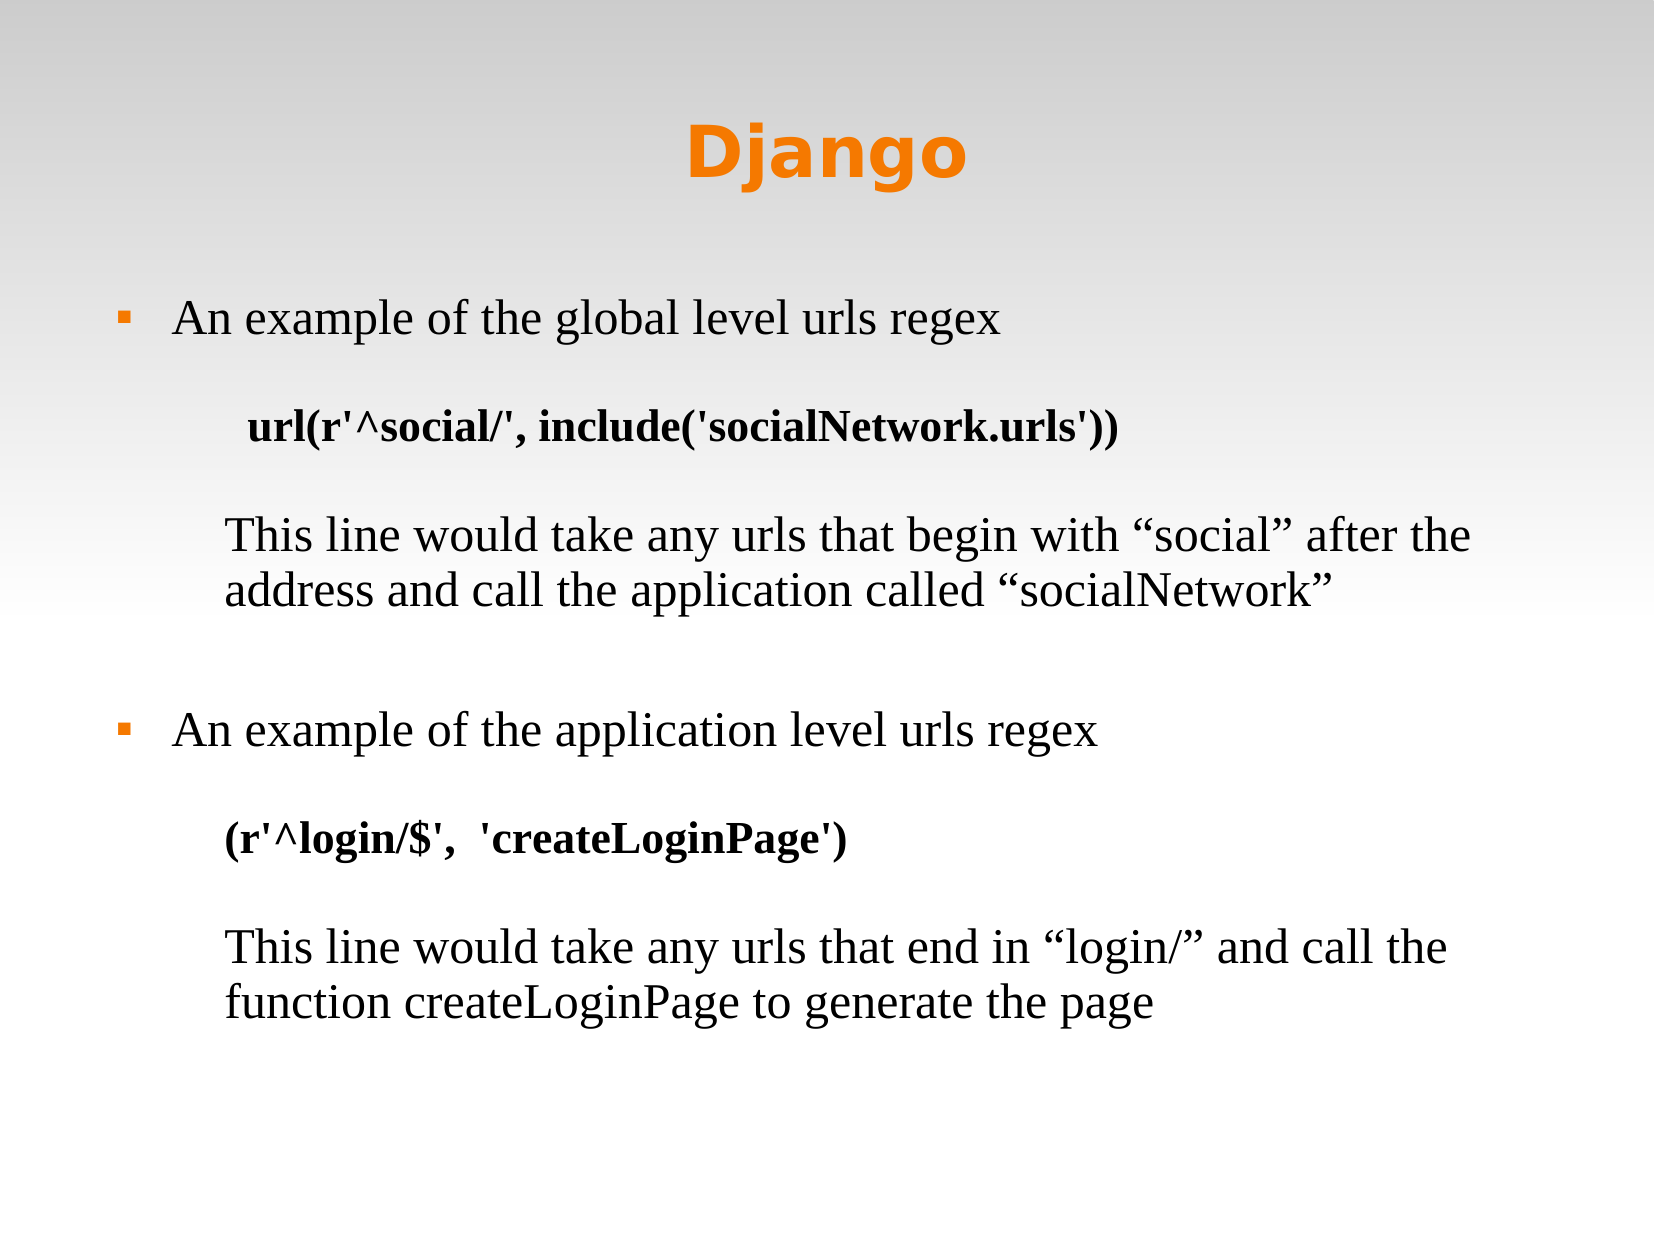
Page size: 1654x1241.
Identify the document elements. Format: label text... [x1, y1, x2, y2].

list An example of the global level urls regex url(r'^social/', include('socialNetwork.urls')) This line would take any urls that begin with “social” after the address and call the application called “socialNetwork” An example of the application level urls regex (r'^login/$', 'createLoginPage') This line would take any urls that end in “login/” and call the function createLoginPage to generate the page [82, 290, 1571, 1231]
title Django [82, 49, 1571, 257]
